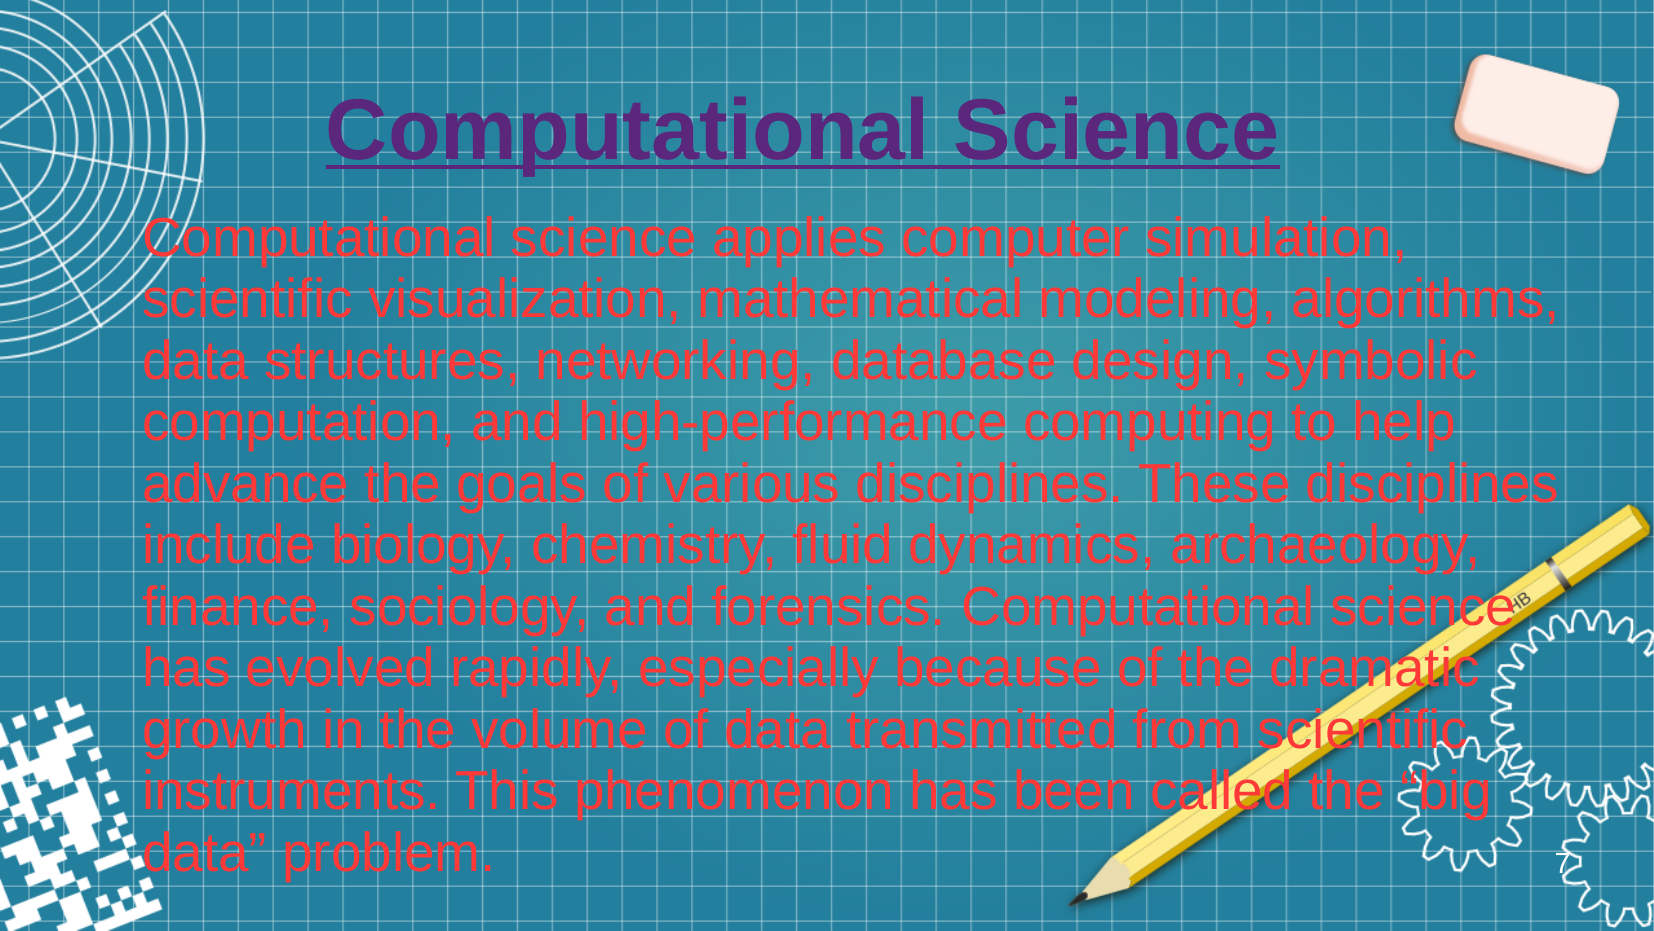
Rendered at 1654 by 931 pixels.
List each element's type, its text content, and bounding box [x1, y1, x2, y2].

title Computational Science [59, 23, 1548, 237]
list Computational science applies computer simulation, scientific visualization, mathematical modeling, algorithms, data structures, networking, database design, symbolic computation, and high-performance computing to help advance the goals of various disciplines. These disciplines include biology, chemistry, fluid dynamics, archaeology, finance, sociology, and forensics. Computational science has evolved rapidly, especially because of the dramatic growth in the volume of data transmitted from scientific instruments. This phenomenon has been called the “big data” problem. [82, 206, 1571, 886]
picture [0, 0, 1654, 931]
